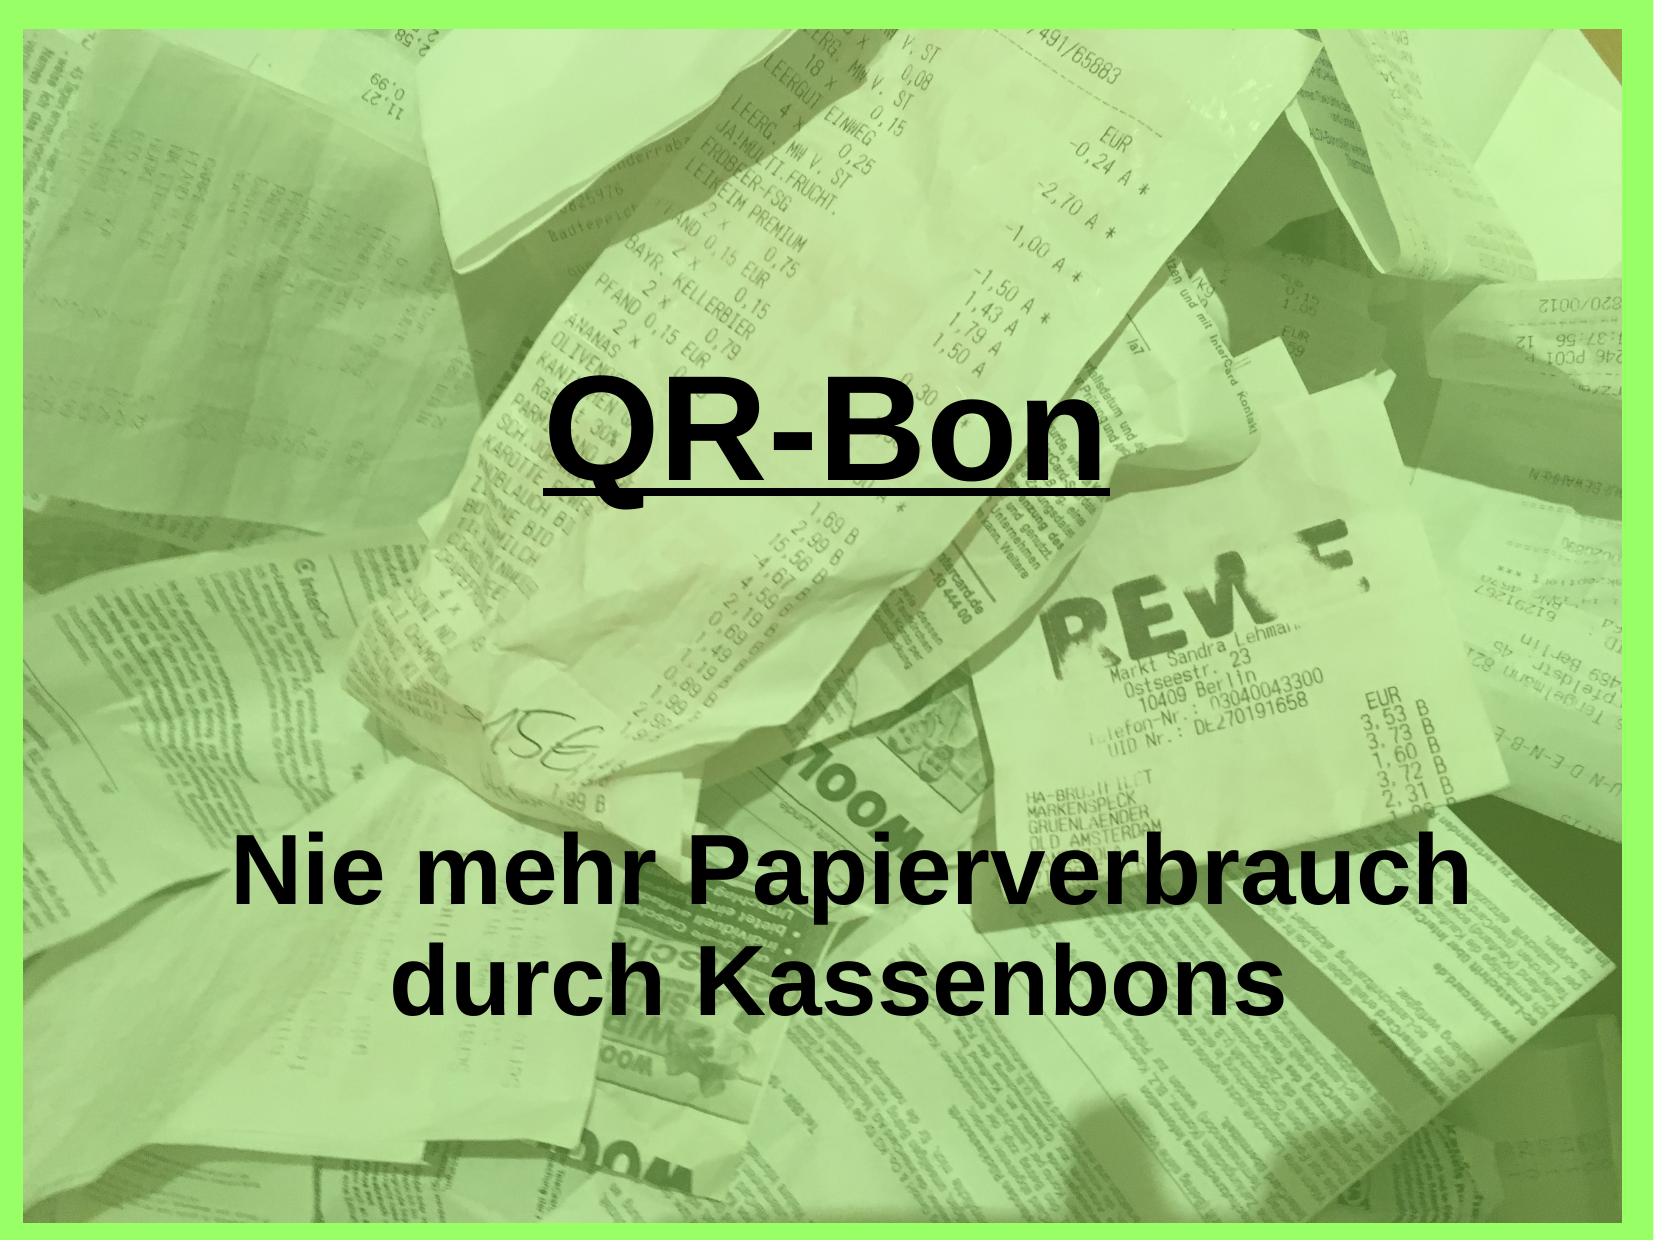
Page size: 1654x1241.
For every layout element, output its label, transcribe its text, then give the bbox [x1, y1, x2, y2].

title QR-Bon [82, 324, 1571, 532]
subtitle Nie mehr Papierverbrauch durch Kassenbons [94, 516, 1583, 1241]
picture [23, 29, 1622, 1223]
